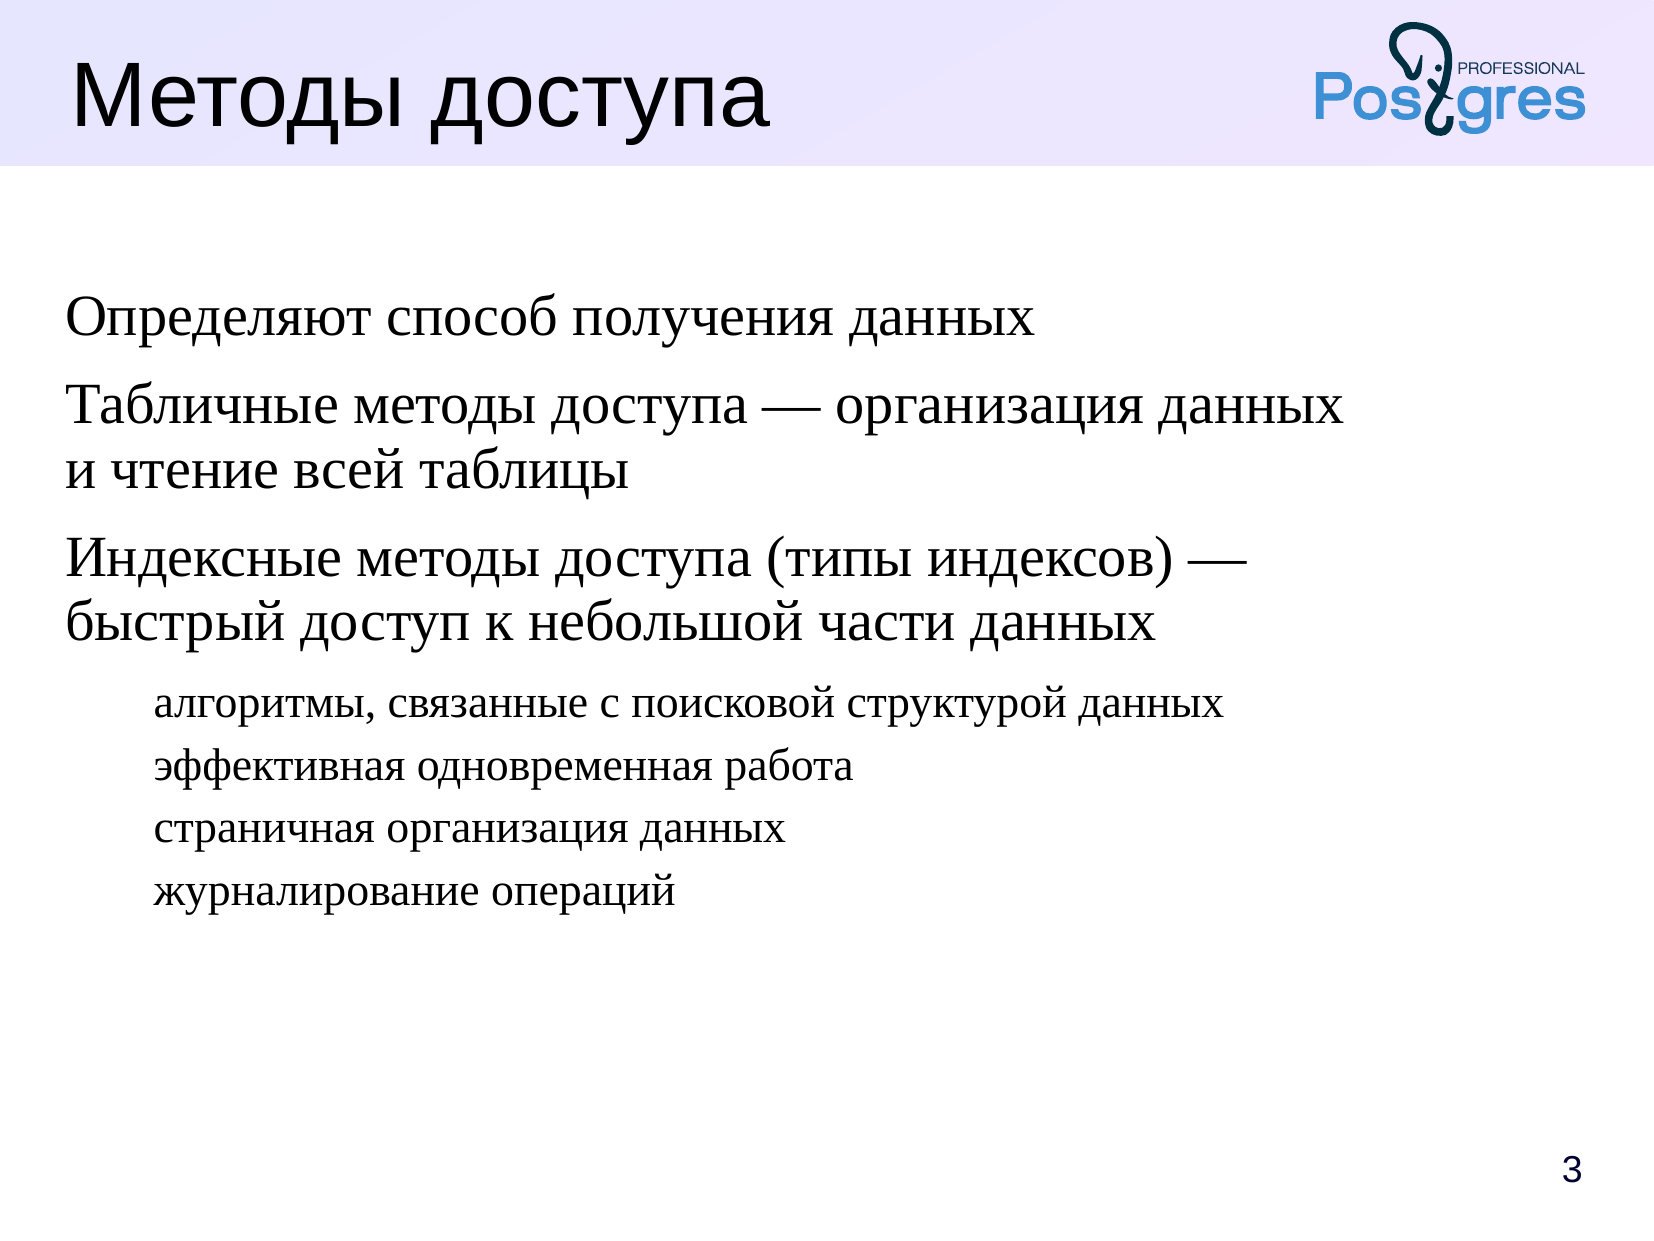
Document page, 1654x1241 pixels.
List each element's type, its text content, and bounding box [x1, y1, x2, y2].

title Методы доступа [70, 43, 1241, 147]
list Определяют способ получения данных Табличные методы доступа — организация данных и чтение всей таблицы Индексные методы доступа (типы индексов) — быстрый доступ к небольшой части данных алгоритмы, связанные с поисковой структурой данных эффективная одновременная работа страничная организация данных журналирование операций [64, 283, 1577, 1141]
